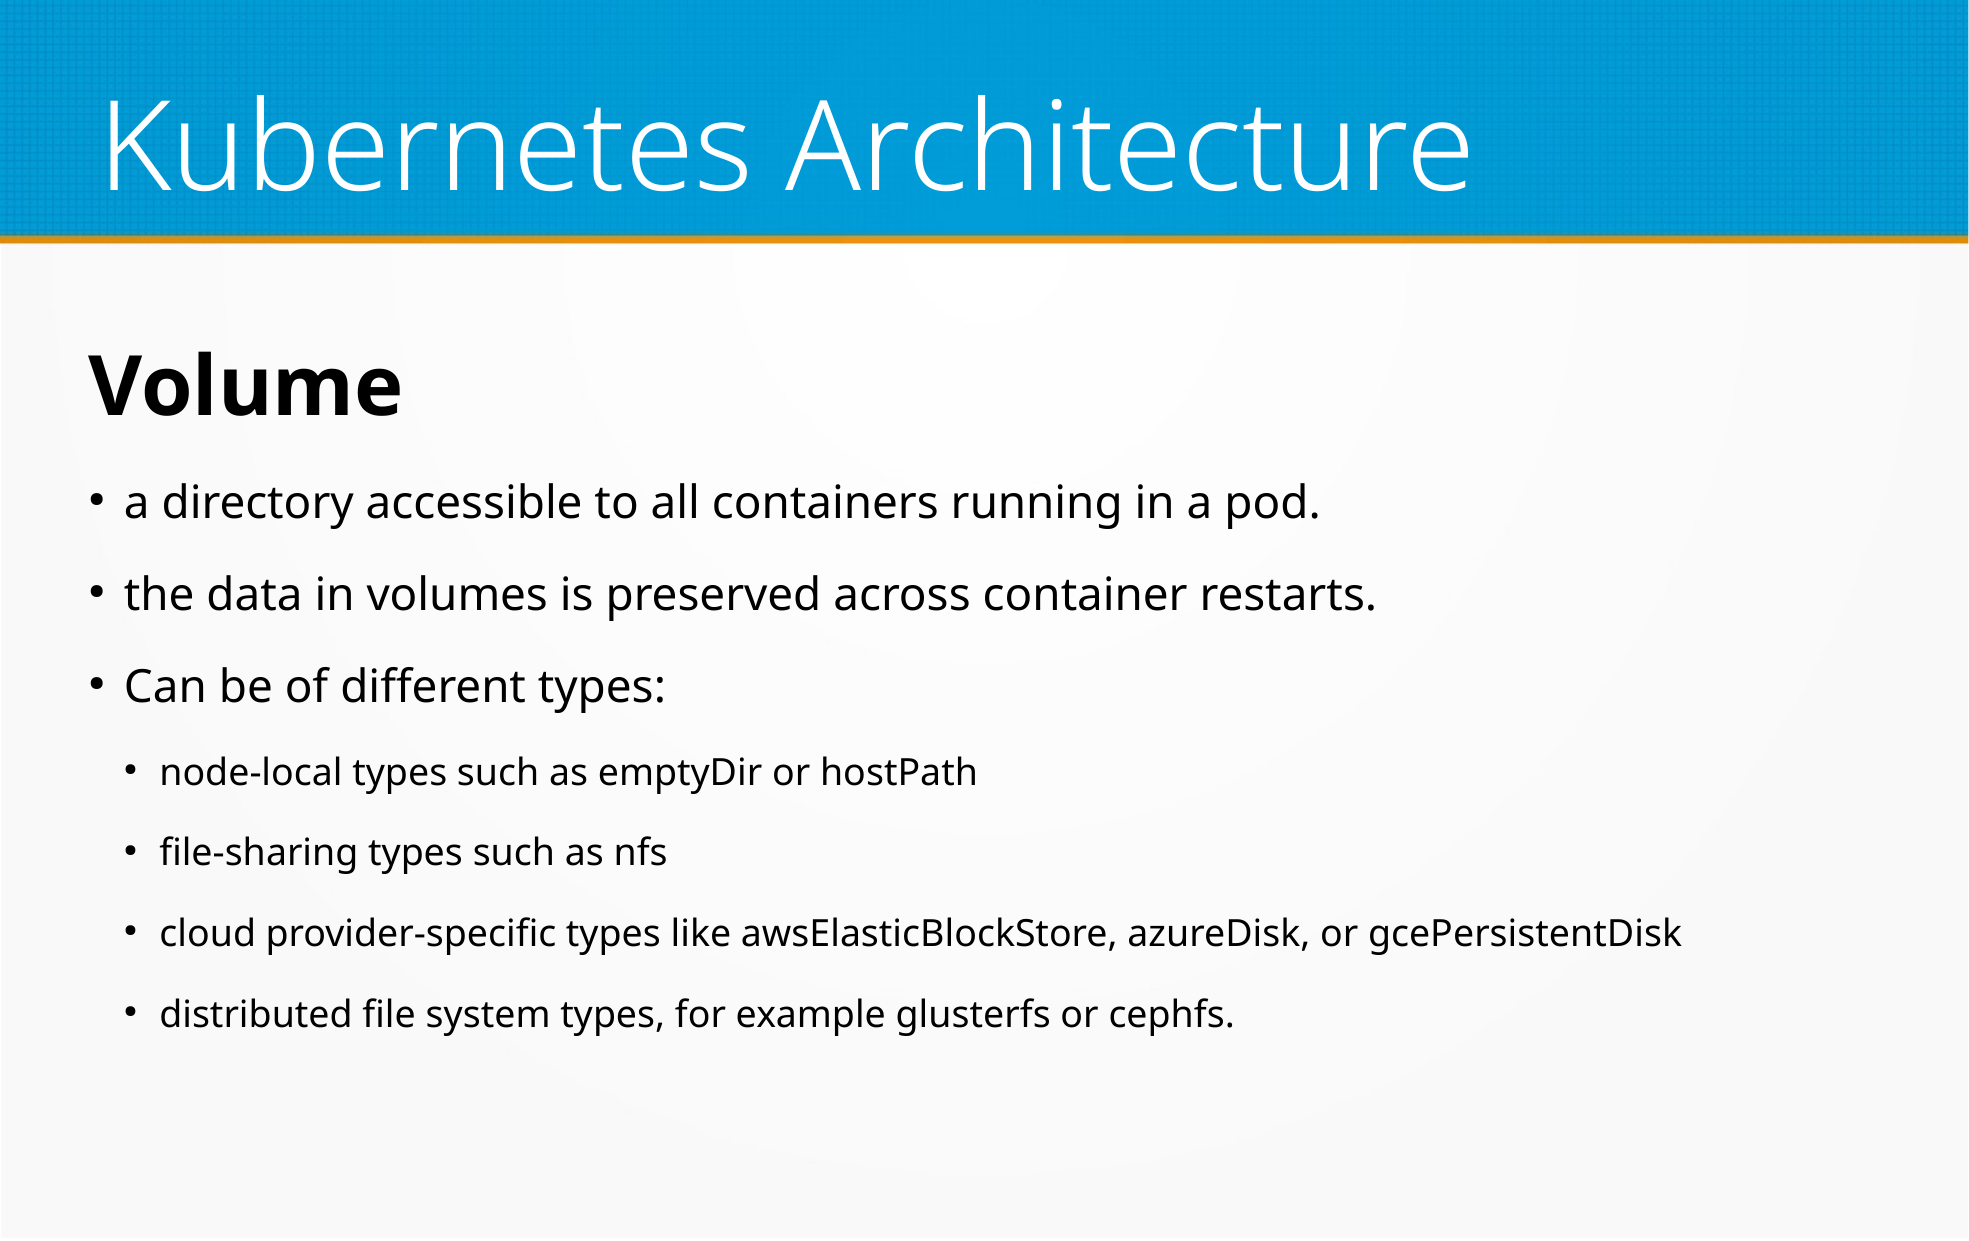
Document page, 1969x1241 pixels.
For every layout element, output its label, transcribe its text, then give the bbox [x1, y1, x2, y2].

title Kubernetes Architecture [98, 19, 1870, 227]
text_box Volume a directory accessible to all containers running in a pod. the data in volumes is preserved across container restarts. Can be of different types: node-local types such as emptyDir or hostPath file-sharing types such as nfs cloud provider-specific types like awsElasticBlockStore, azureDisk, or gcePersistentDisk distributed file system types, for example glusterfs or cephfs. [82, 293, 1772, 1163]
picture [0, 233, 1969, 1241]
